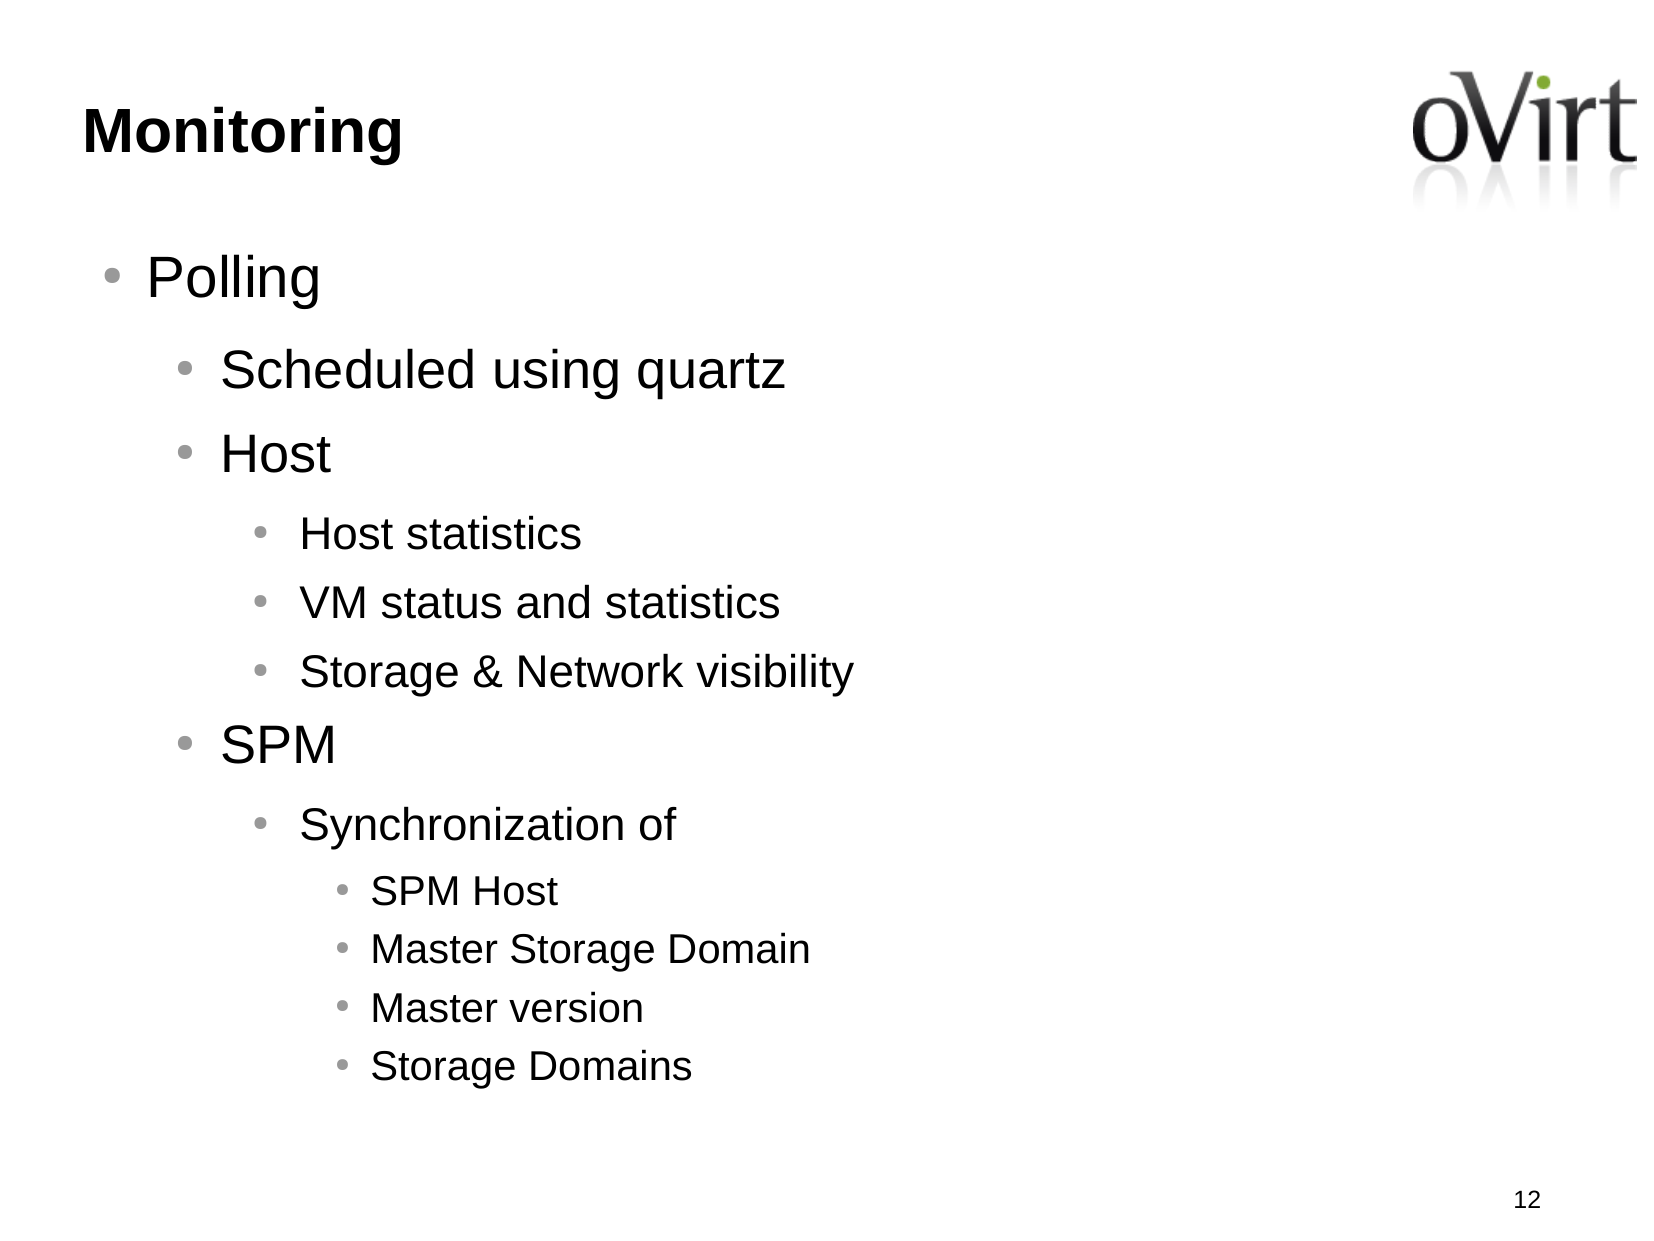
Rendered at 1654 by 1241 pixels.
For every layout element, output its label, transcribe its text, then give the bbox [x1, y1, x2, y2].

list Polling Scheduled using quartz Host Host statistics VM status and statistics Storage & Network visibility SPM Synchronization of SPM Host Master Storage Domain Master version Storage Domains [86, 244, 1576, 1090]
title Monitoring [82, 27, 1303, 235]
picture [1413, 63, 1637, 212]
